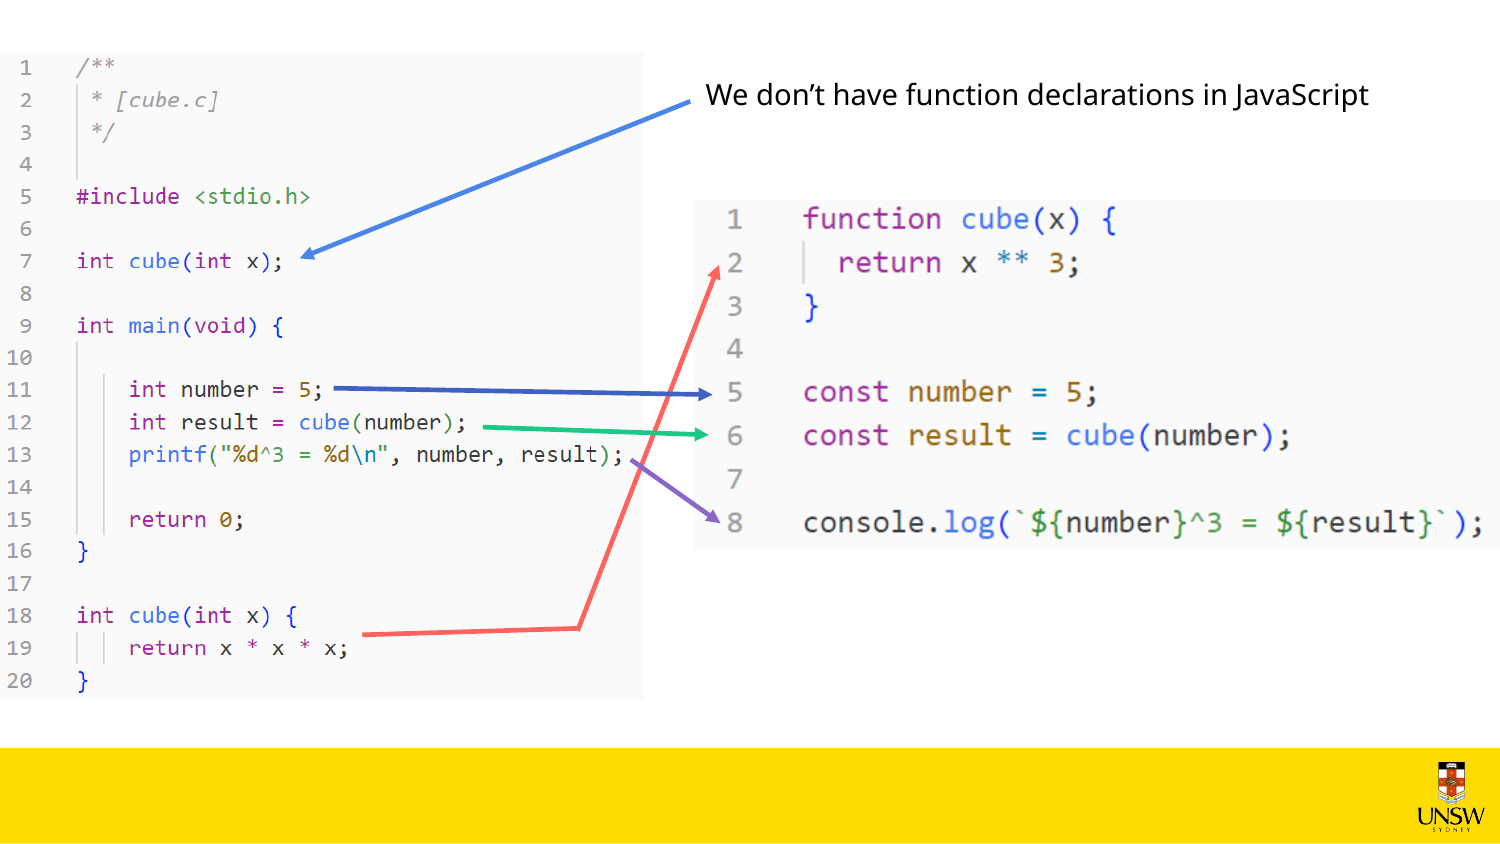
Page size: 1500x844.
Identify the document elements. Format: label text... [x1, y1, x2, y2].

picture [1418, 762, 1485, 832]
picture [0, 52, 644, 700]
text_box We don’t have function declarations in JavaScript [690, 61, 1485, 127]
picture [693, 200, 1500, 551]
